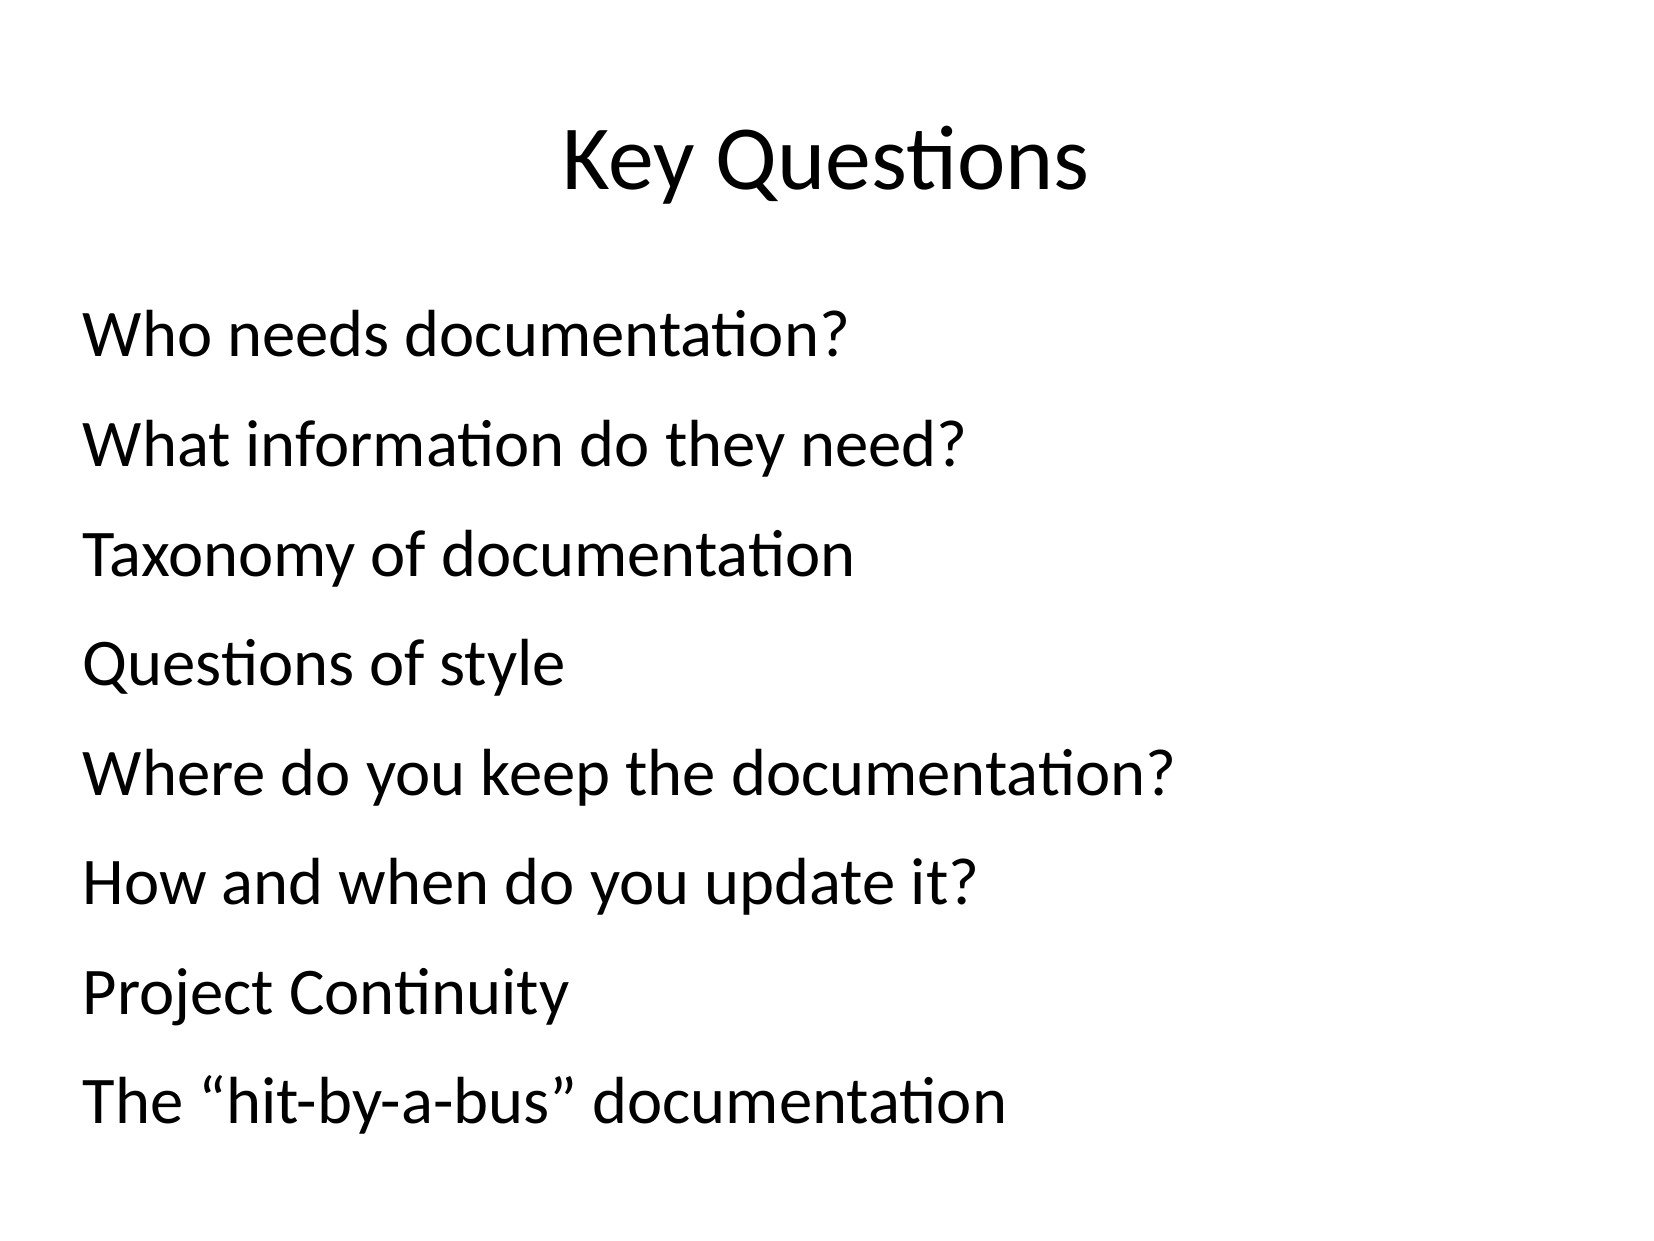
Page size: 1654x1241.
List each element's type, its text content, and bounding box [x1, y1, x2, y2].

title Key Questions [82, 49, 1571, 257]
list Who needs documentation? What information do they need? Taxonomy of documentation Questions of style Where do you keep the documentation? How and when do you update it? Project Continuity The “hit-by-a-bus” documentation [82, 290, 1580, 1232]
